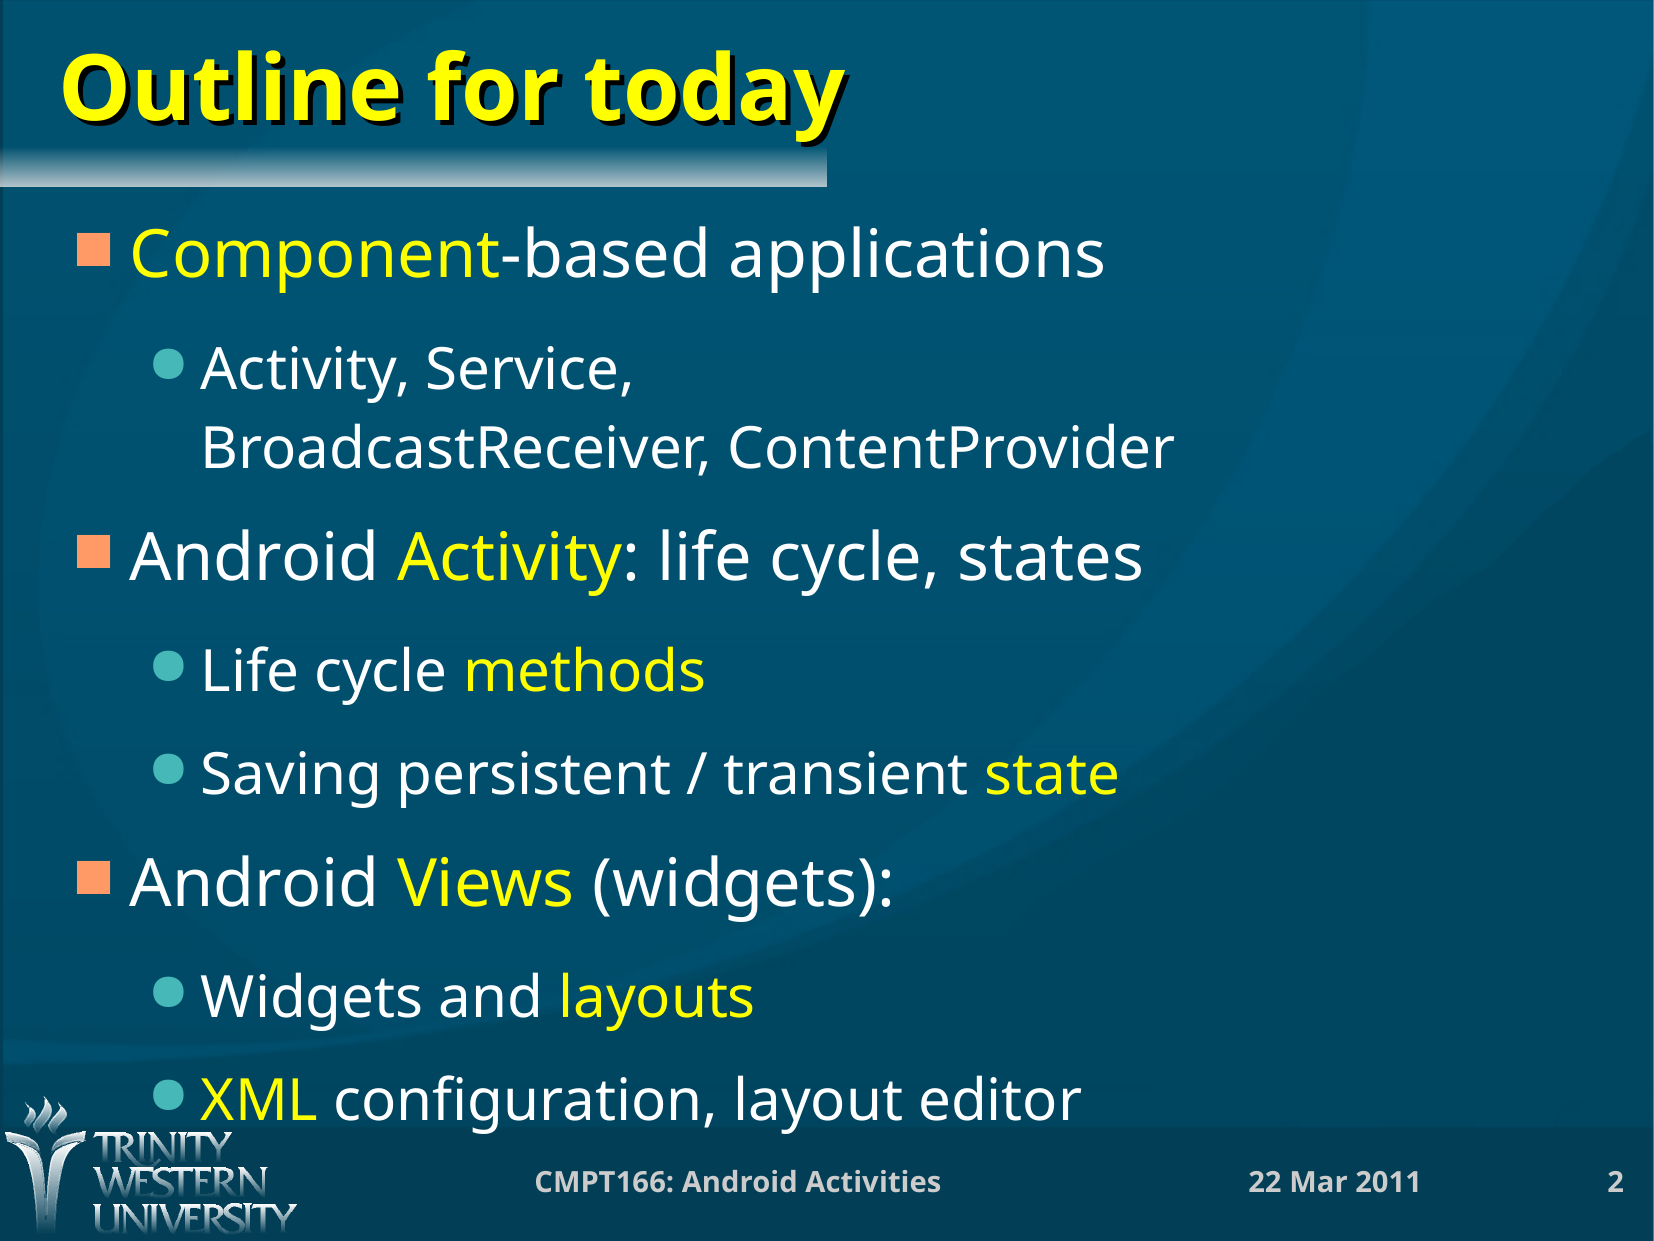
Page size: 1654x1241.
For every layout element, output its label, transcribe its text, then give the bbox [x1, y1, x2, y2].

list Component-based applications Activity, Service, BroadcastReceiver, ContentProvider Android Activity: life cycle, states Life cycle methods Saving persistent / transient state Android Views (widgets): Widgets and layouts XML configuration, layout editor [59, 206, 1625, 1030]
picture [38, 1227, 54, 1232]
title Outline for today [59, 19, 1595, 148]
